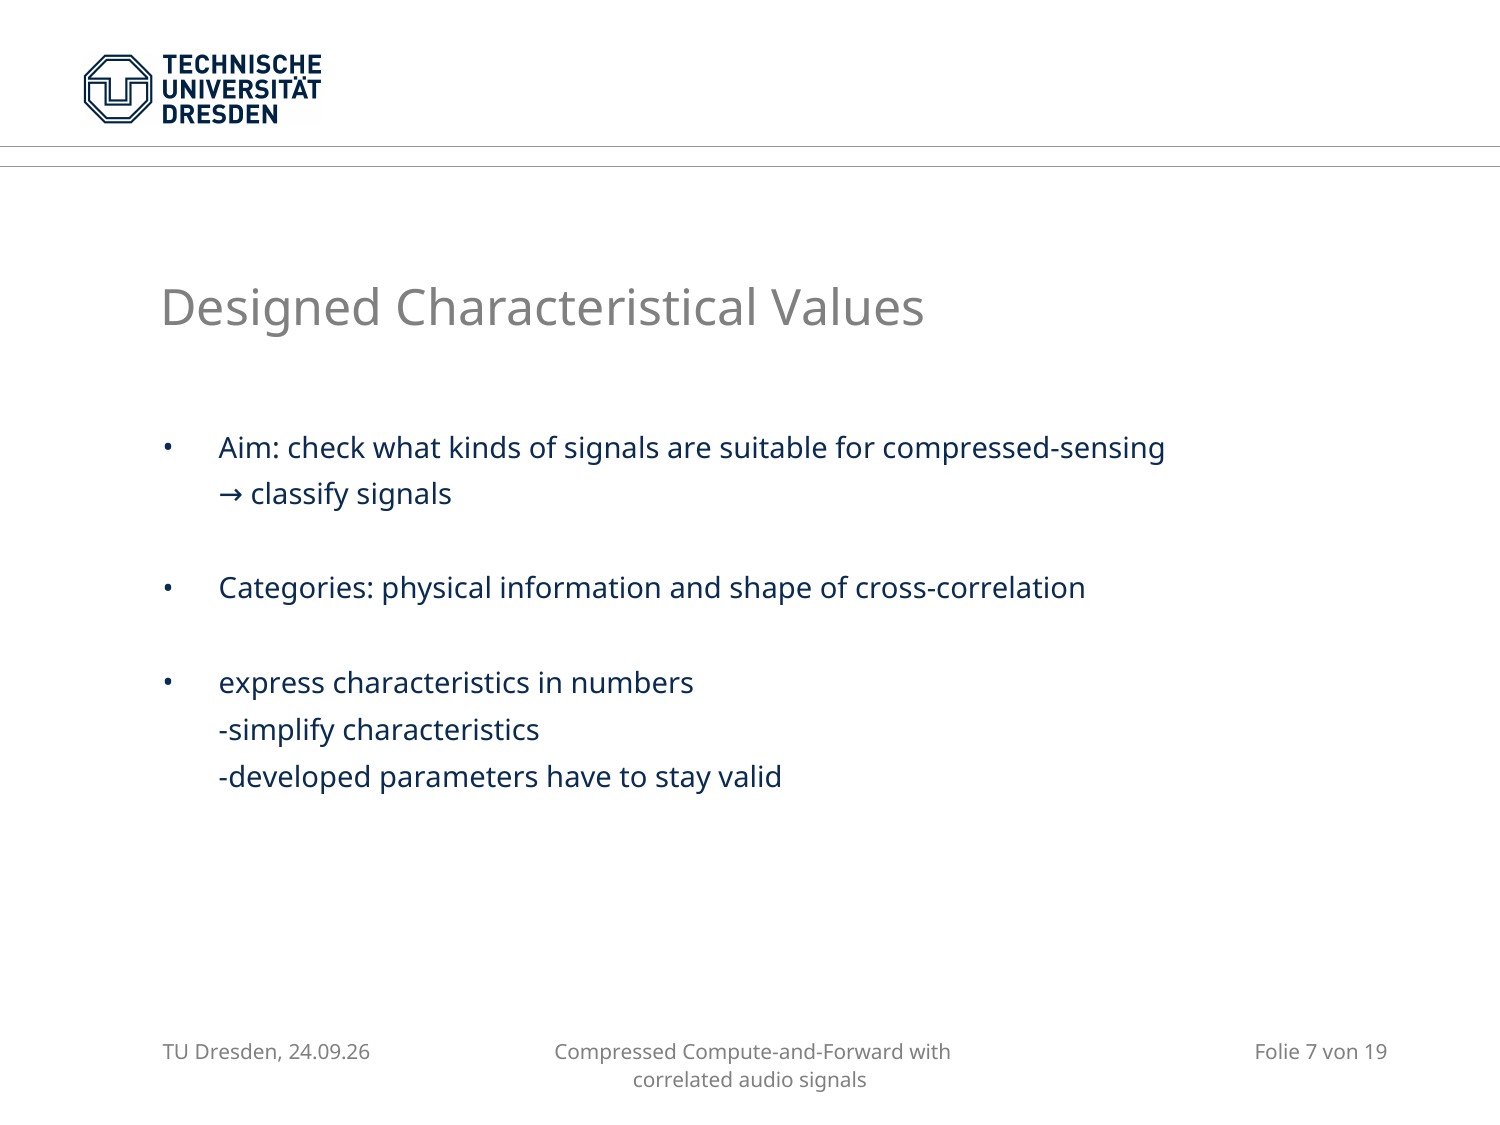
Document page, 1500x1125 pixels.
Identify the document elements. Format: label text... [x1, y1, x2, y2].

picture [83, 54, 321, 124]
list Aim: check what kinds of signals are suitable for compressed-sensing → classify signals Categories: physical information and shape of cross-correlation express characteristics in numbers -simplify characteristics -developed parameters have to stay valid [162, 419, 1388, 1087]
title Designed Characteristical Values [160, 238, 1392, 374]
